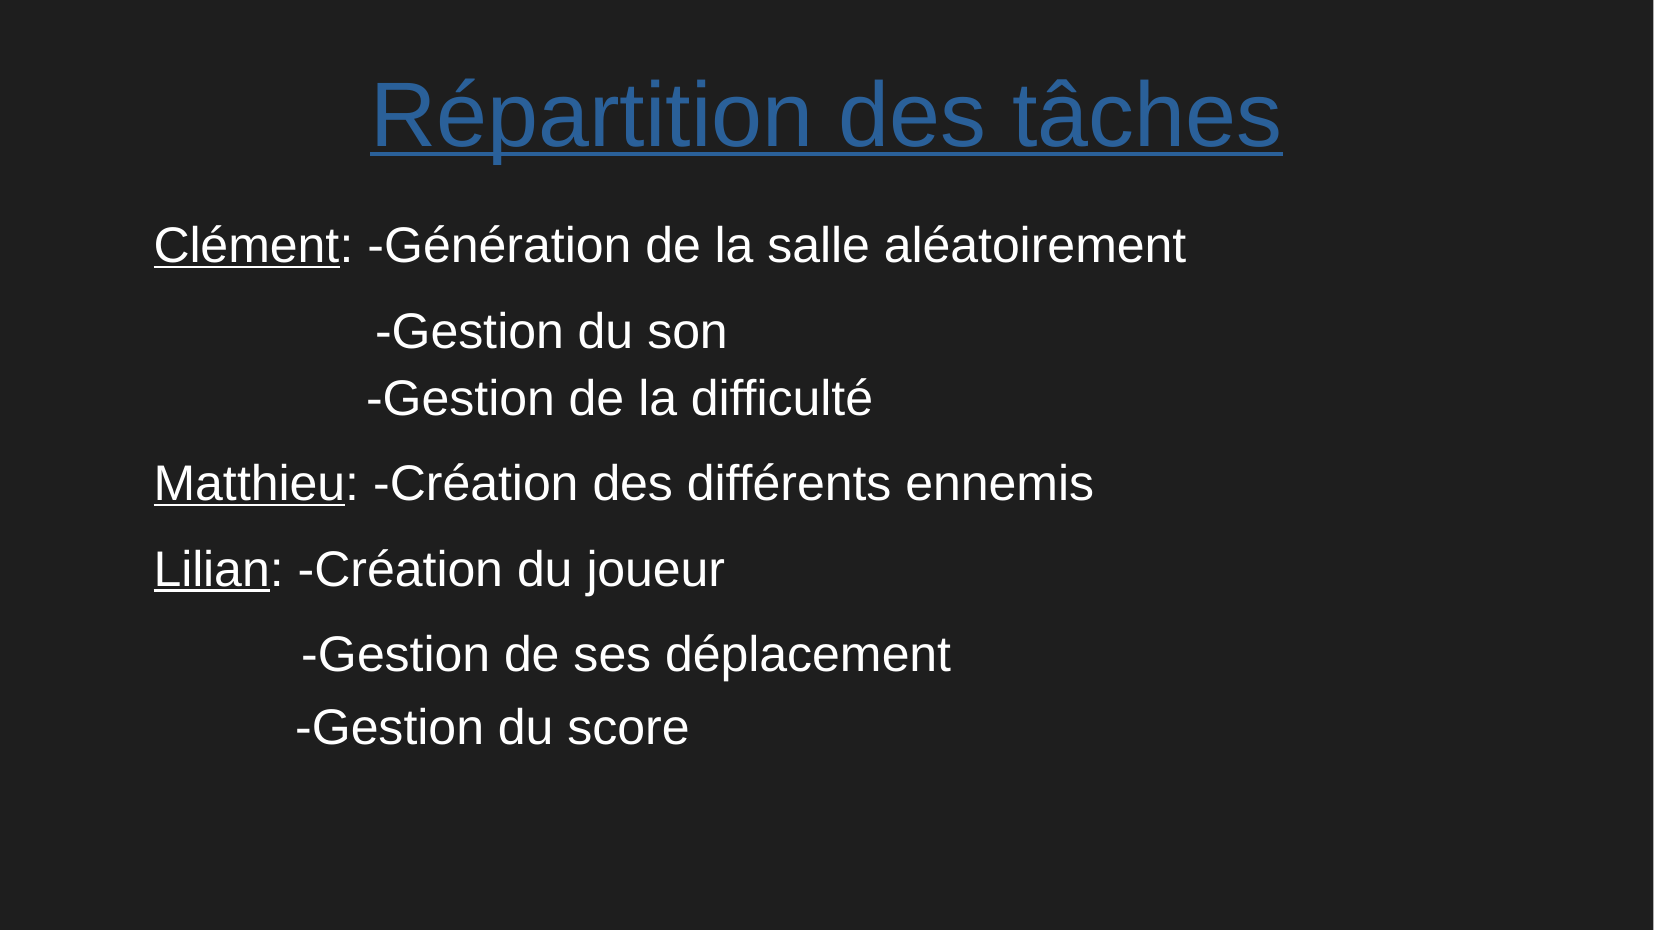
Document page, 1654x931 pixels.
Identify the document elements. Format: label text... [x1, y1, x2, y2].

list Clément: -Génération de la salle aléatoirement -Gestion du son -Gestion de la difficulté Matthieu: -Création des différents ennemis Lilian: -Création du joueur -Gestion de ses déplacement -Gestion du score [82, 217, 1571, 758]
title Répartition des tâches [82, 37, 1571, 193]
